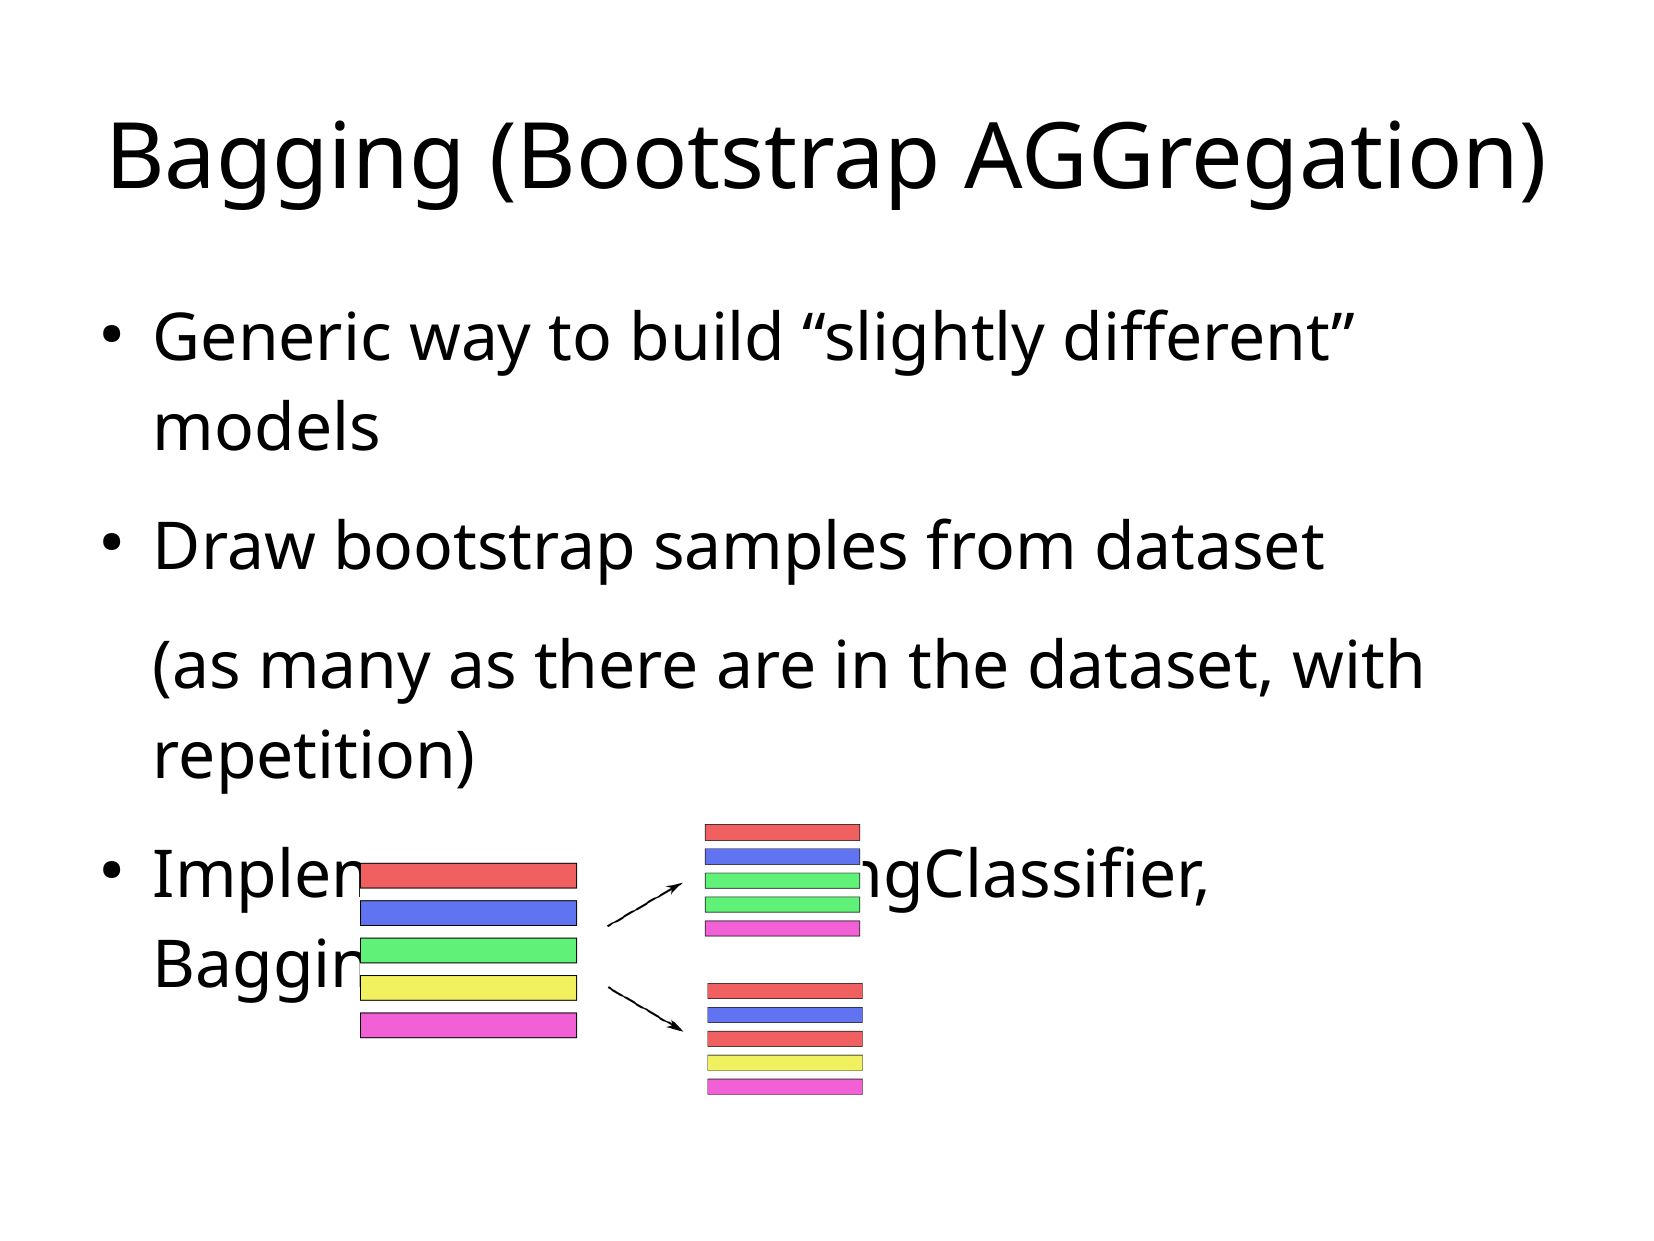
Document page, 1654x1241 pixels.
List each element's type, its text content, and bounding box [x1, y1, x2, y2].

title Bagging (Bootstrap AGGregation) [82, 49, 1571, 257]
picture [360, 824, 863, 1096]
list Generic way to build “slightly different” models Draw bootstrap samples from dataset (as many as there are in the dataset, with repetition) Implemented in BaggingClassifier, BaggingRegressor [82, 290, 1571, 1010]
